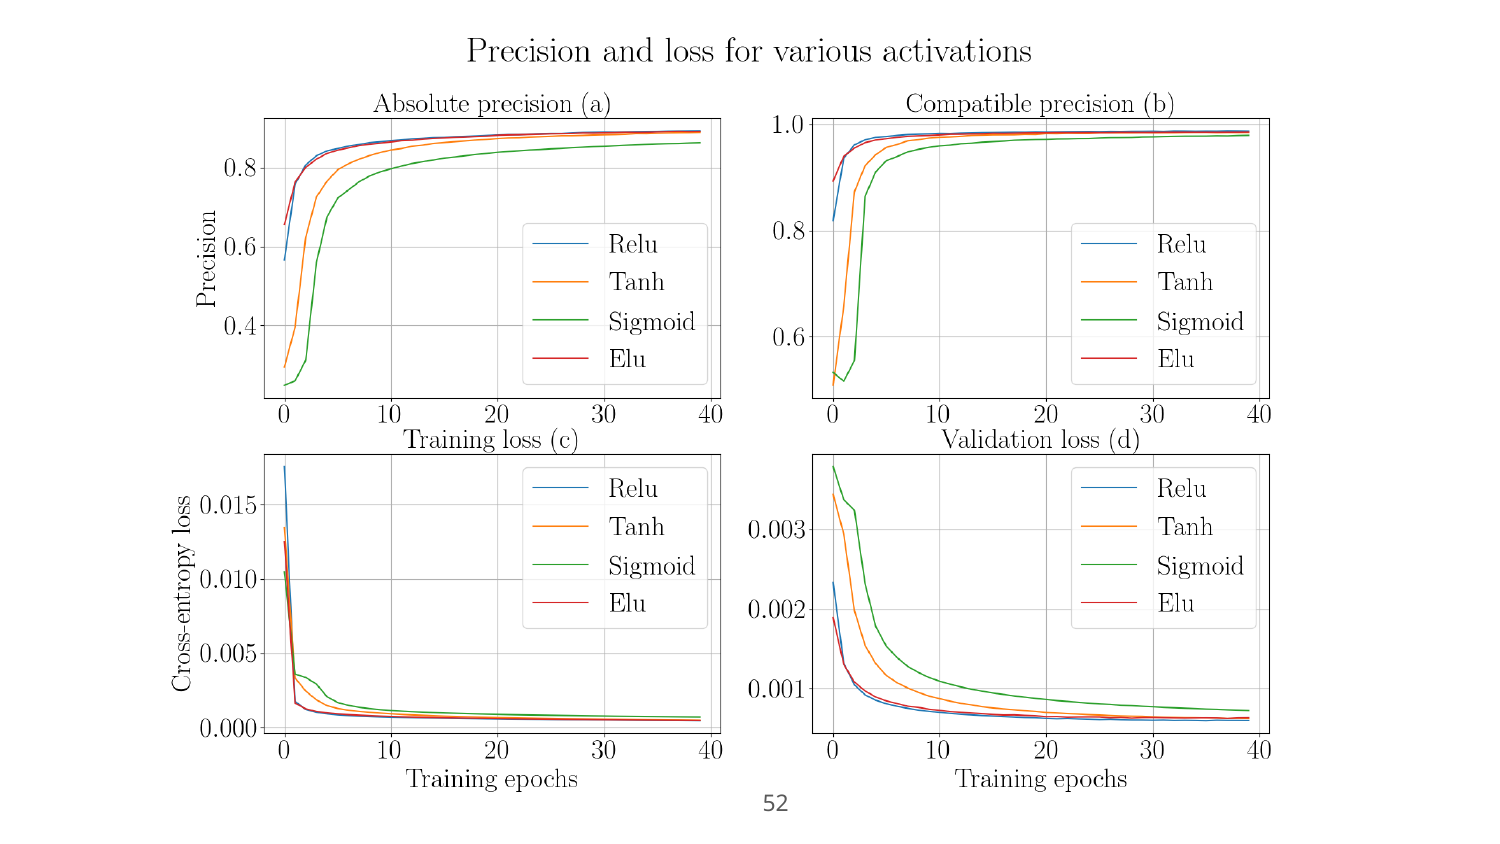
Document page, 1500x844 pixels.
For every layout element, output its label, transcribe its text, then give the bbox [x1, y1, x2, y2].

slide_number <number> [714, 771, 805, 837]
picture [101, 22, 1399, 821]
